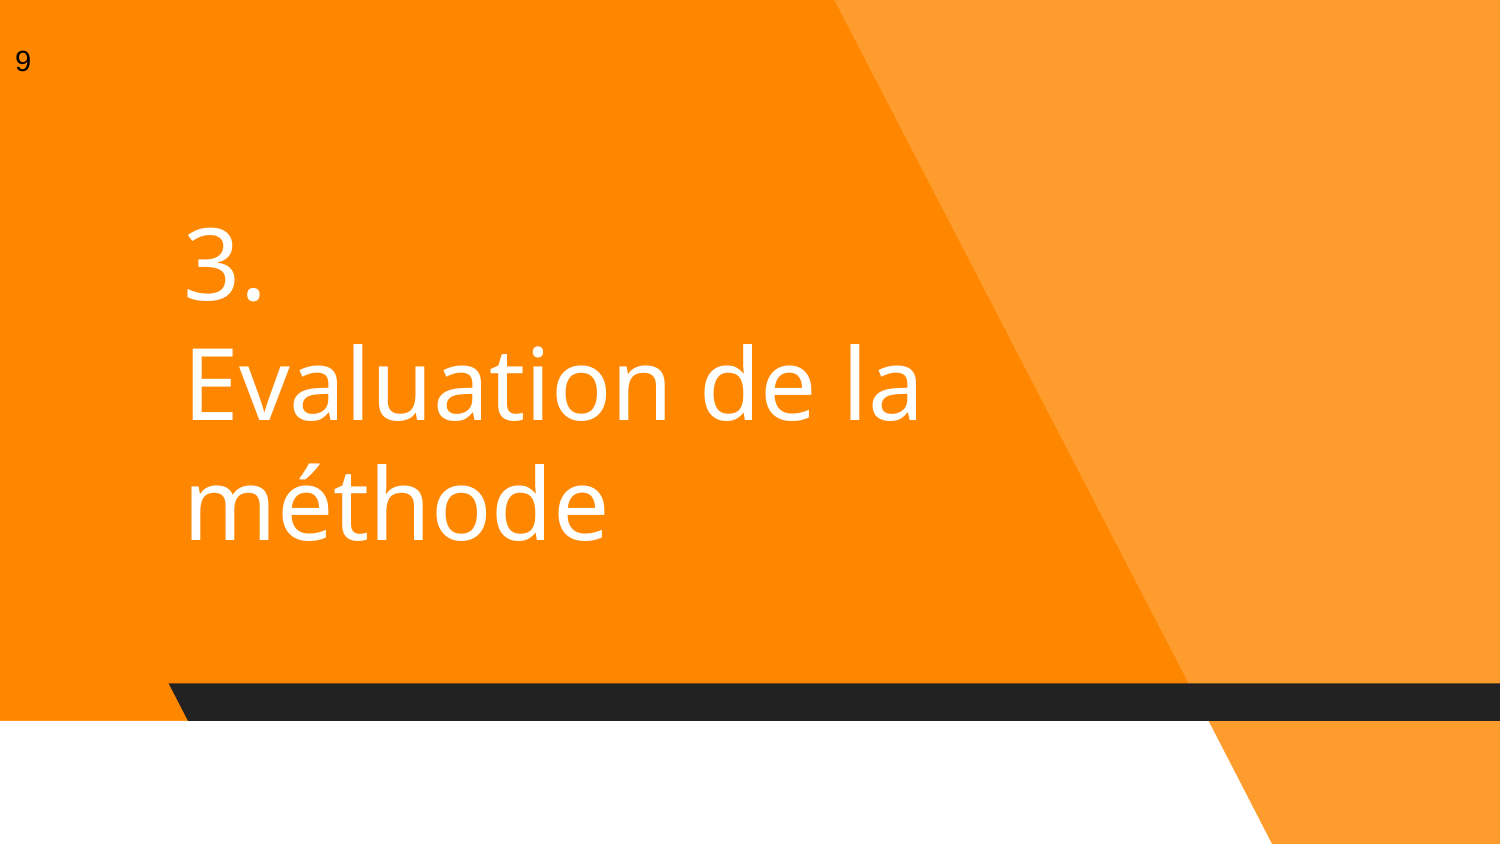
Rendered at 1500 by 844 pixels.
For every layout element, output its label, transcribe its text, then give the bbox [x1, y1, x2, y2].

slide_number <number> [0, 0, 98, 121]
title 3. Evaluation de la méthode [168, 384, 1025, 575]
